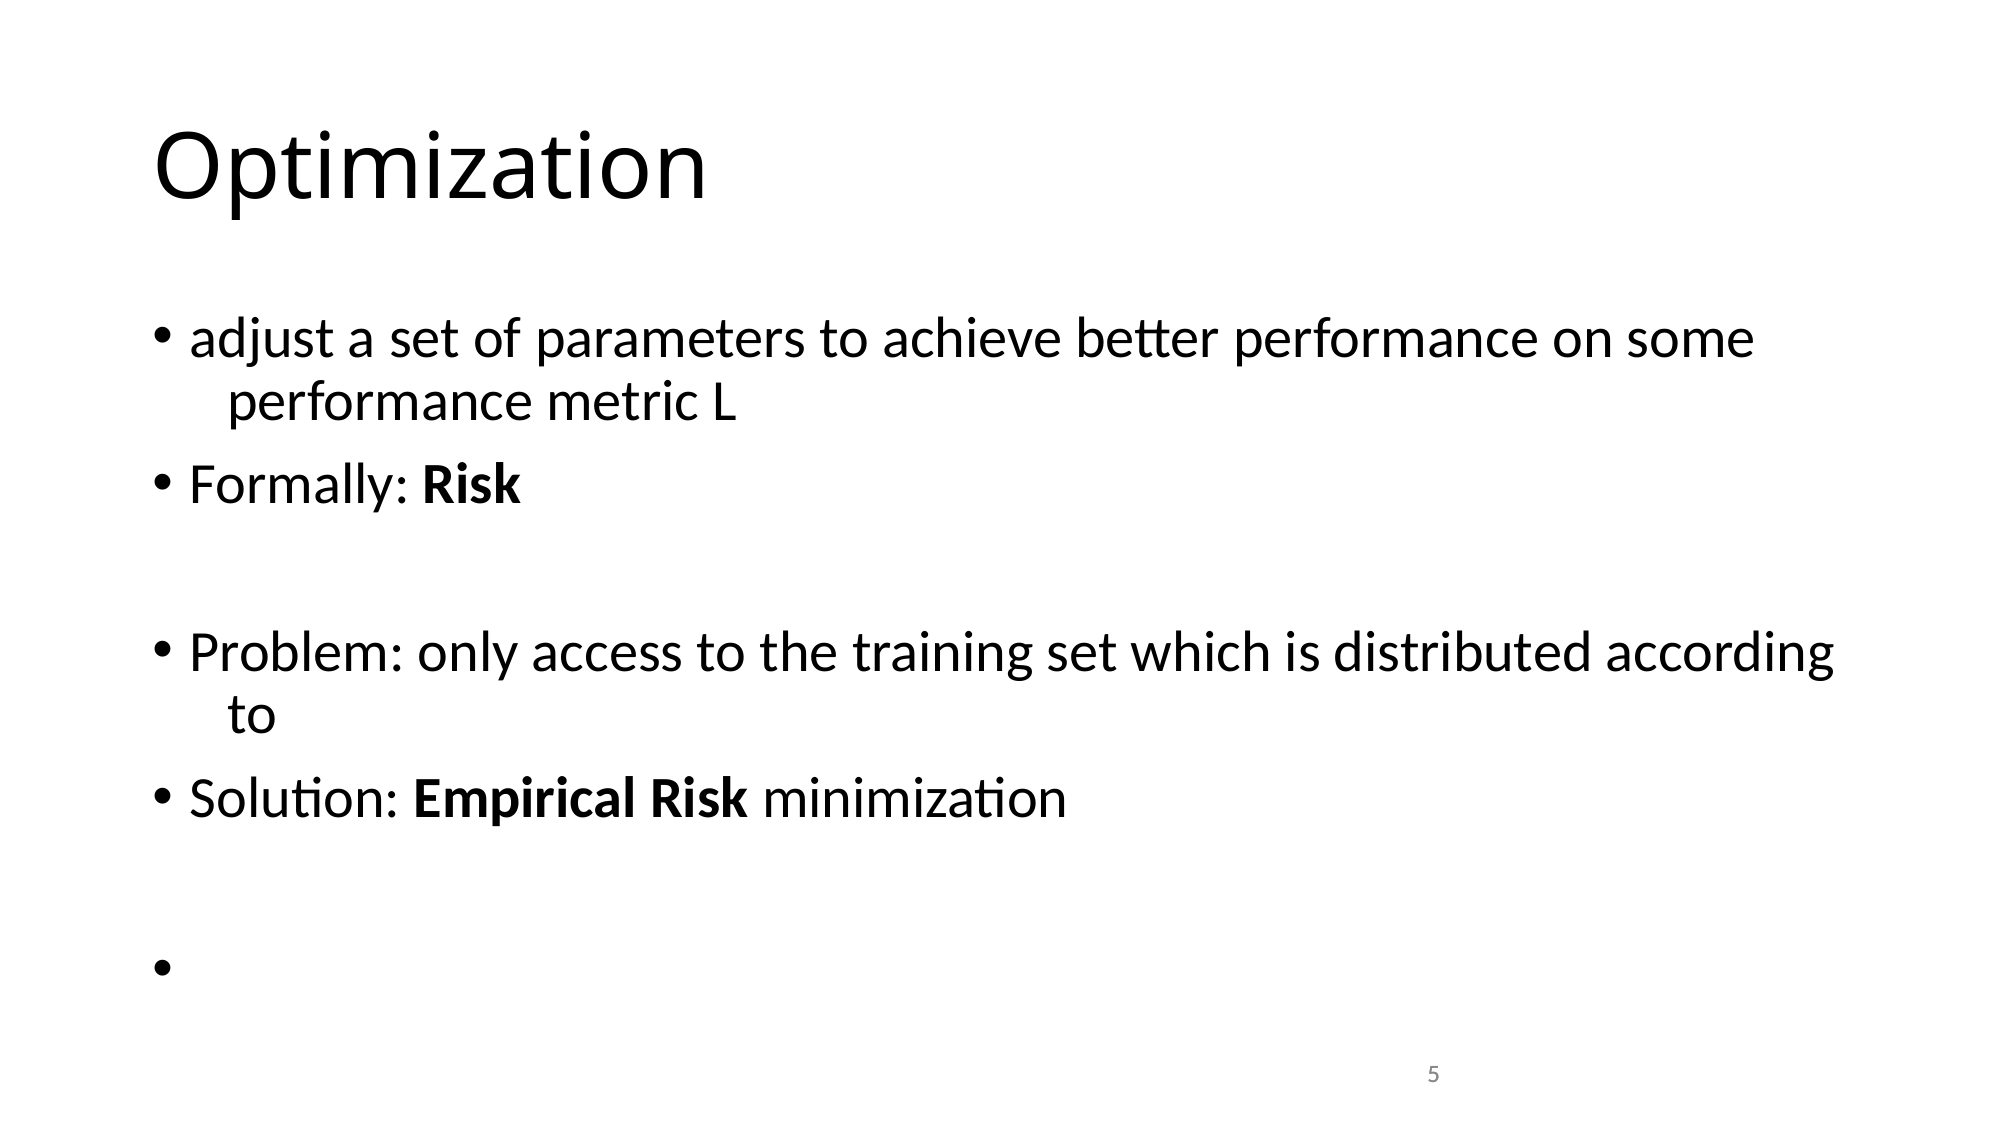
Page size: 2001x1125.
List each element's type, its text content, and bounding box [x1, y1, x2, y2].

text_box [1412, 1042, 1863, 1103]
title Optimization [137, 59, 1863, 278]
list adjust a set of parameters to achieve better performance on some performance metric L Formally: Risk Problem: only access to the training set which is distributed according to Solution: Empirical Risk minimization [137, 299, 1863, 1014]
